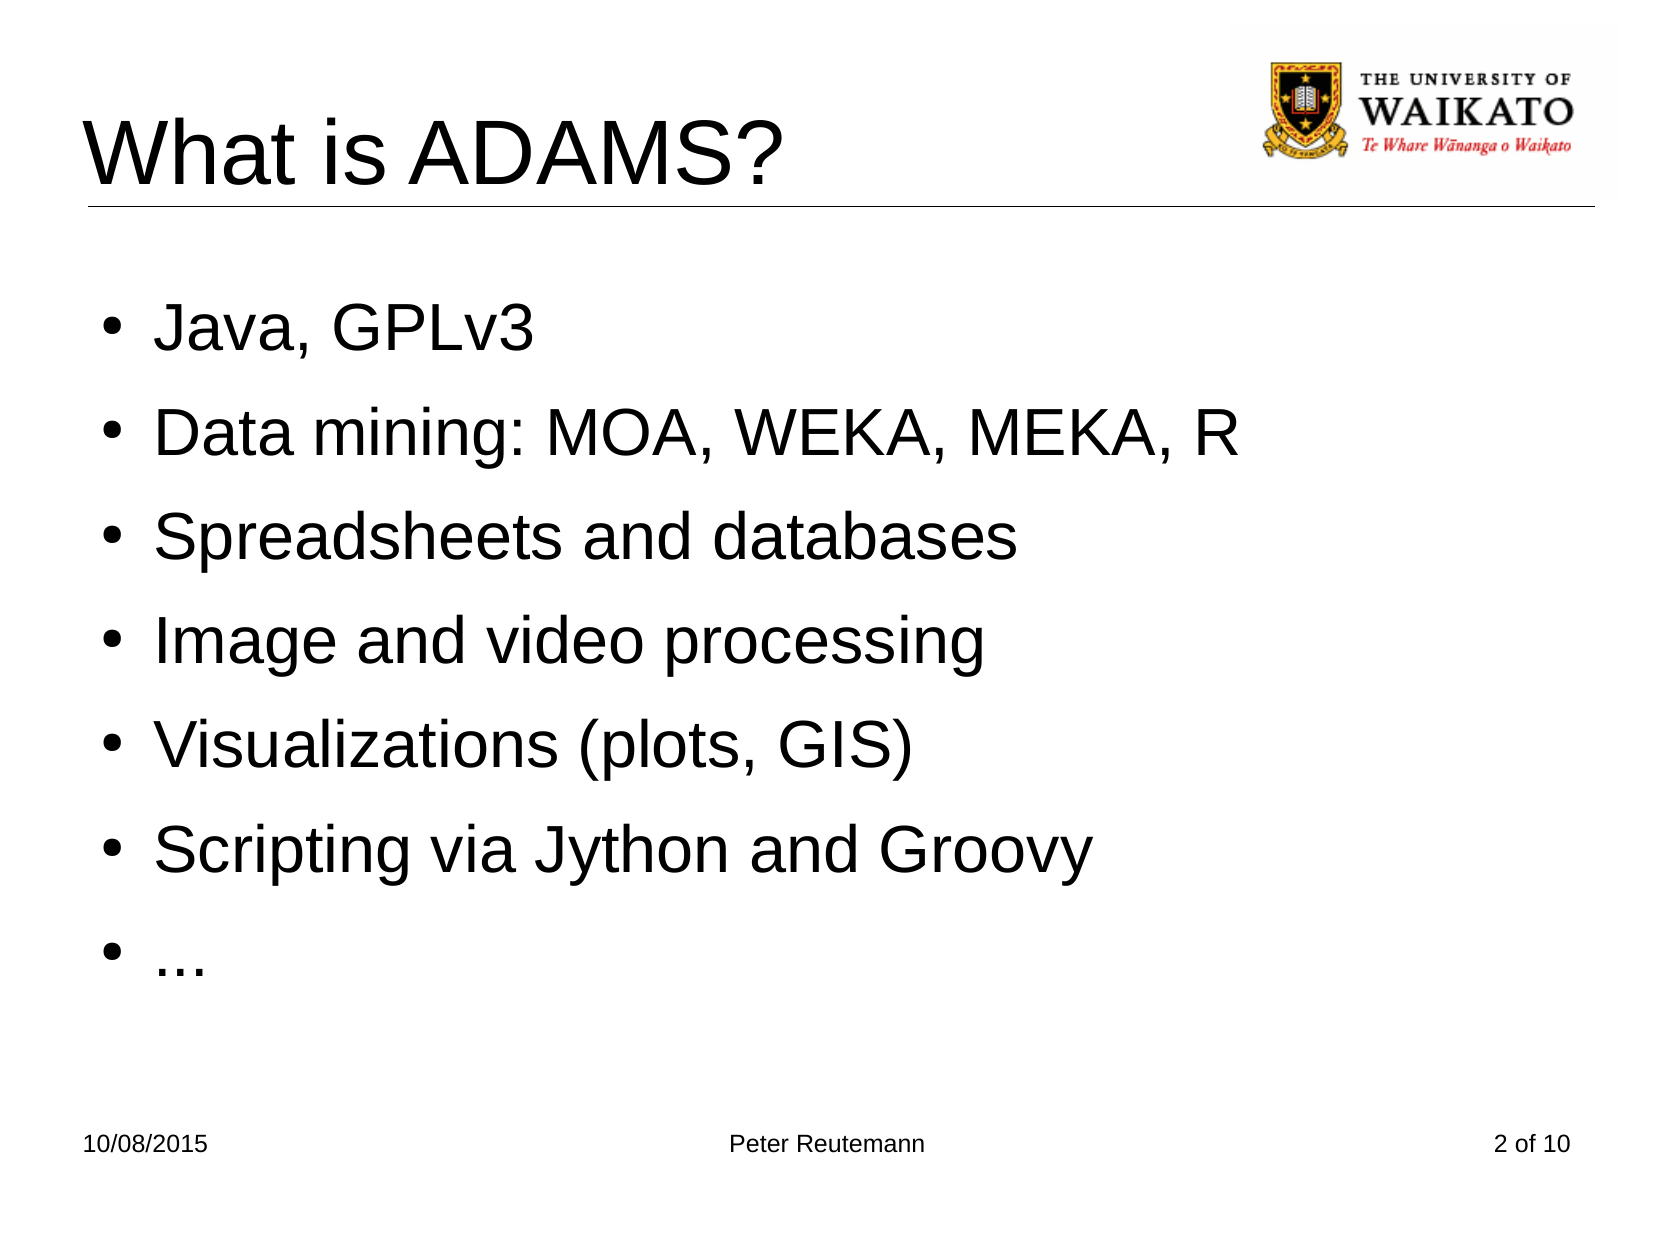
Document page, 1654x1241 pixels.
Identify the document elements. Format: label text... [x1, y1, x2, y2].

list Java, GPLv3 Data mining: MOA, WEKA, MEKA, R Spreadsheets and databases Image and video processing Visualizations (plots, GIS) Scripting via Jython and Groovy ... [82, 290, 1571, 1010]
title What is ADAMS? [82, 49, 1571, 257]
picture [1228, 24, 1619, 201]
